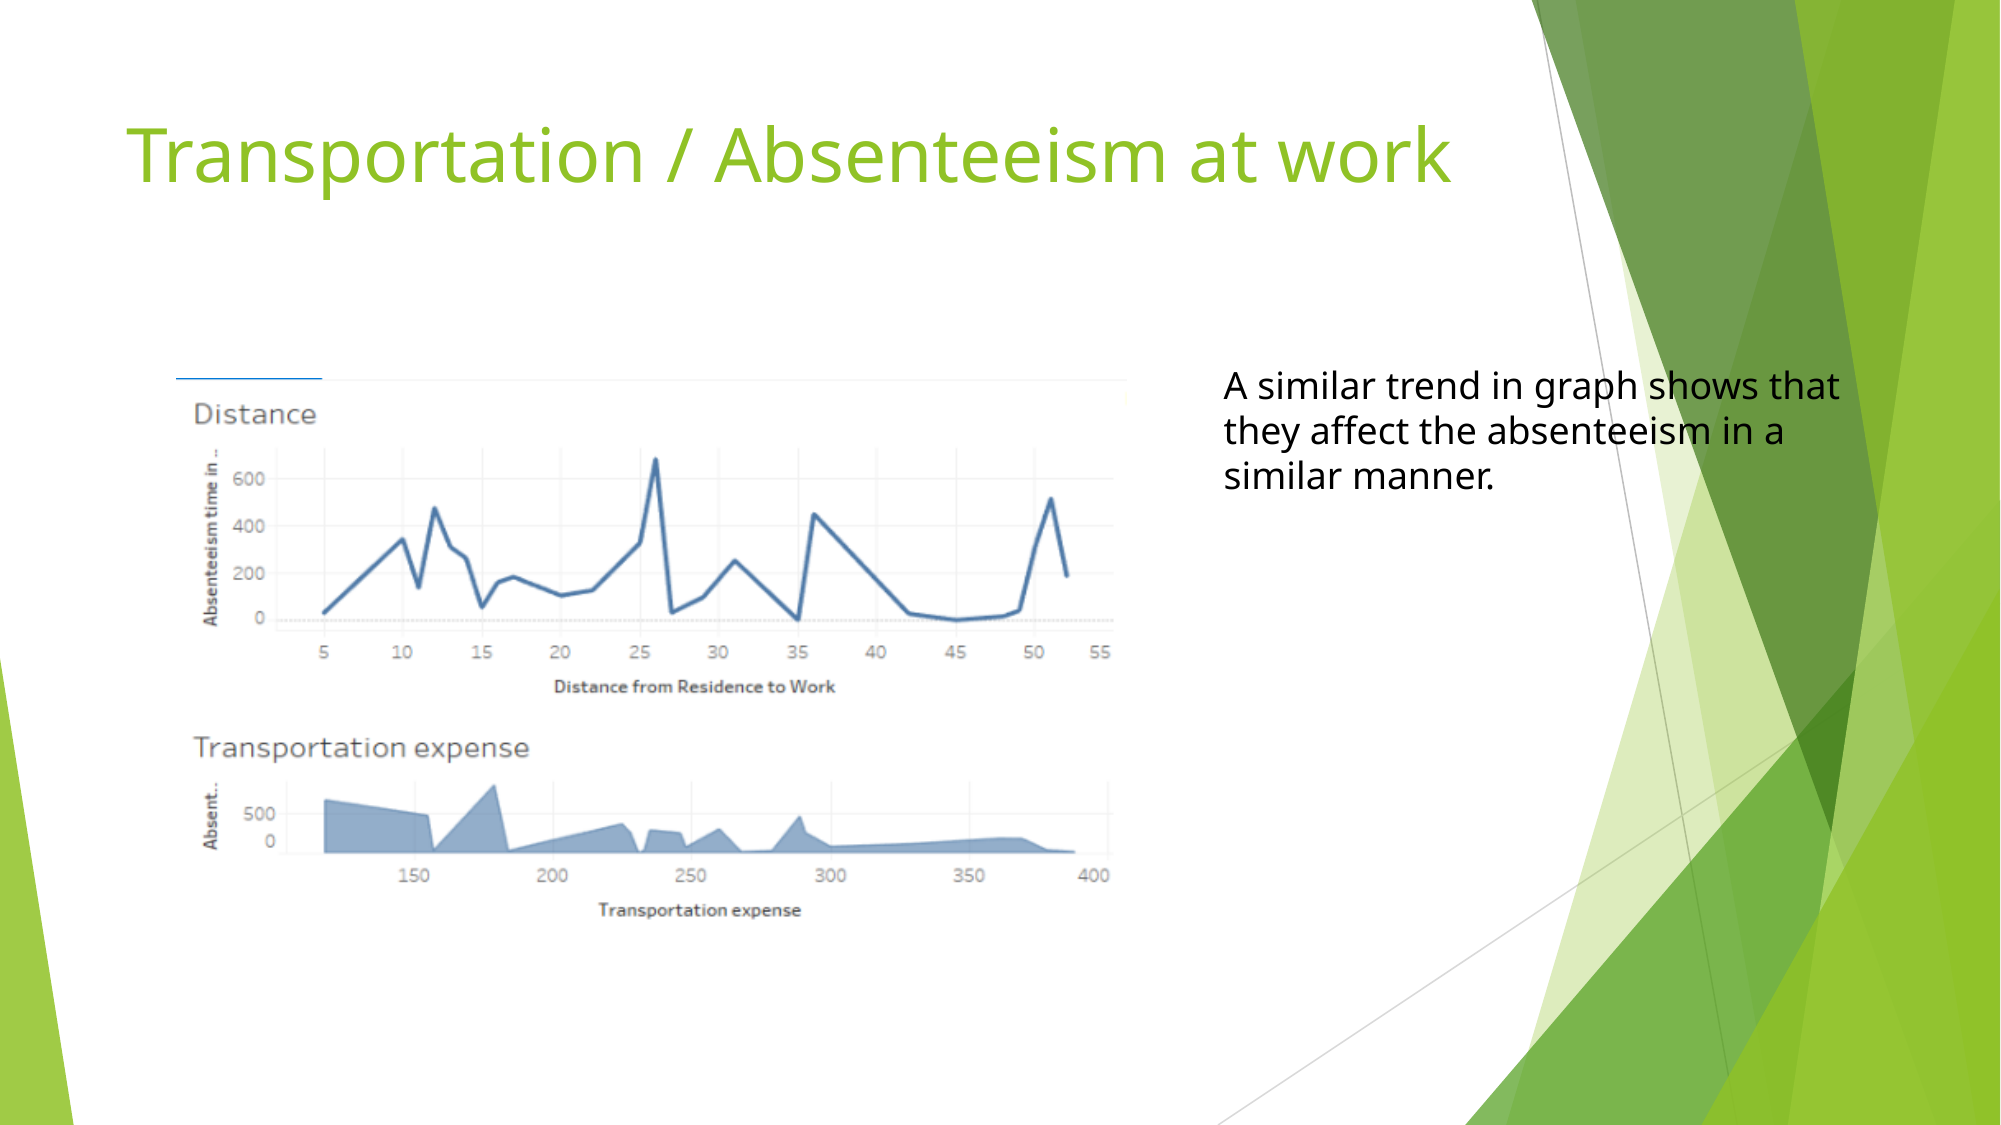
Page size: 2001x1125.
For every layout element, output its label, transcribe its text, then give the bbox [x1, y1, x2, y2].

title Transportation / Absenteeism at work [111, 99, 1522, 317]
picture [176, 379, 1127, 934]
text_box A similar trend in graph shows that they affect the absenteeism in a similar manner. [1208, 354, 1885, 506]
